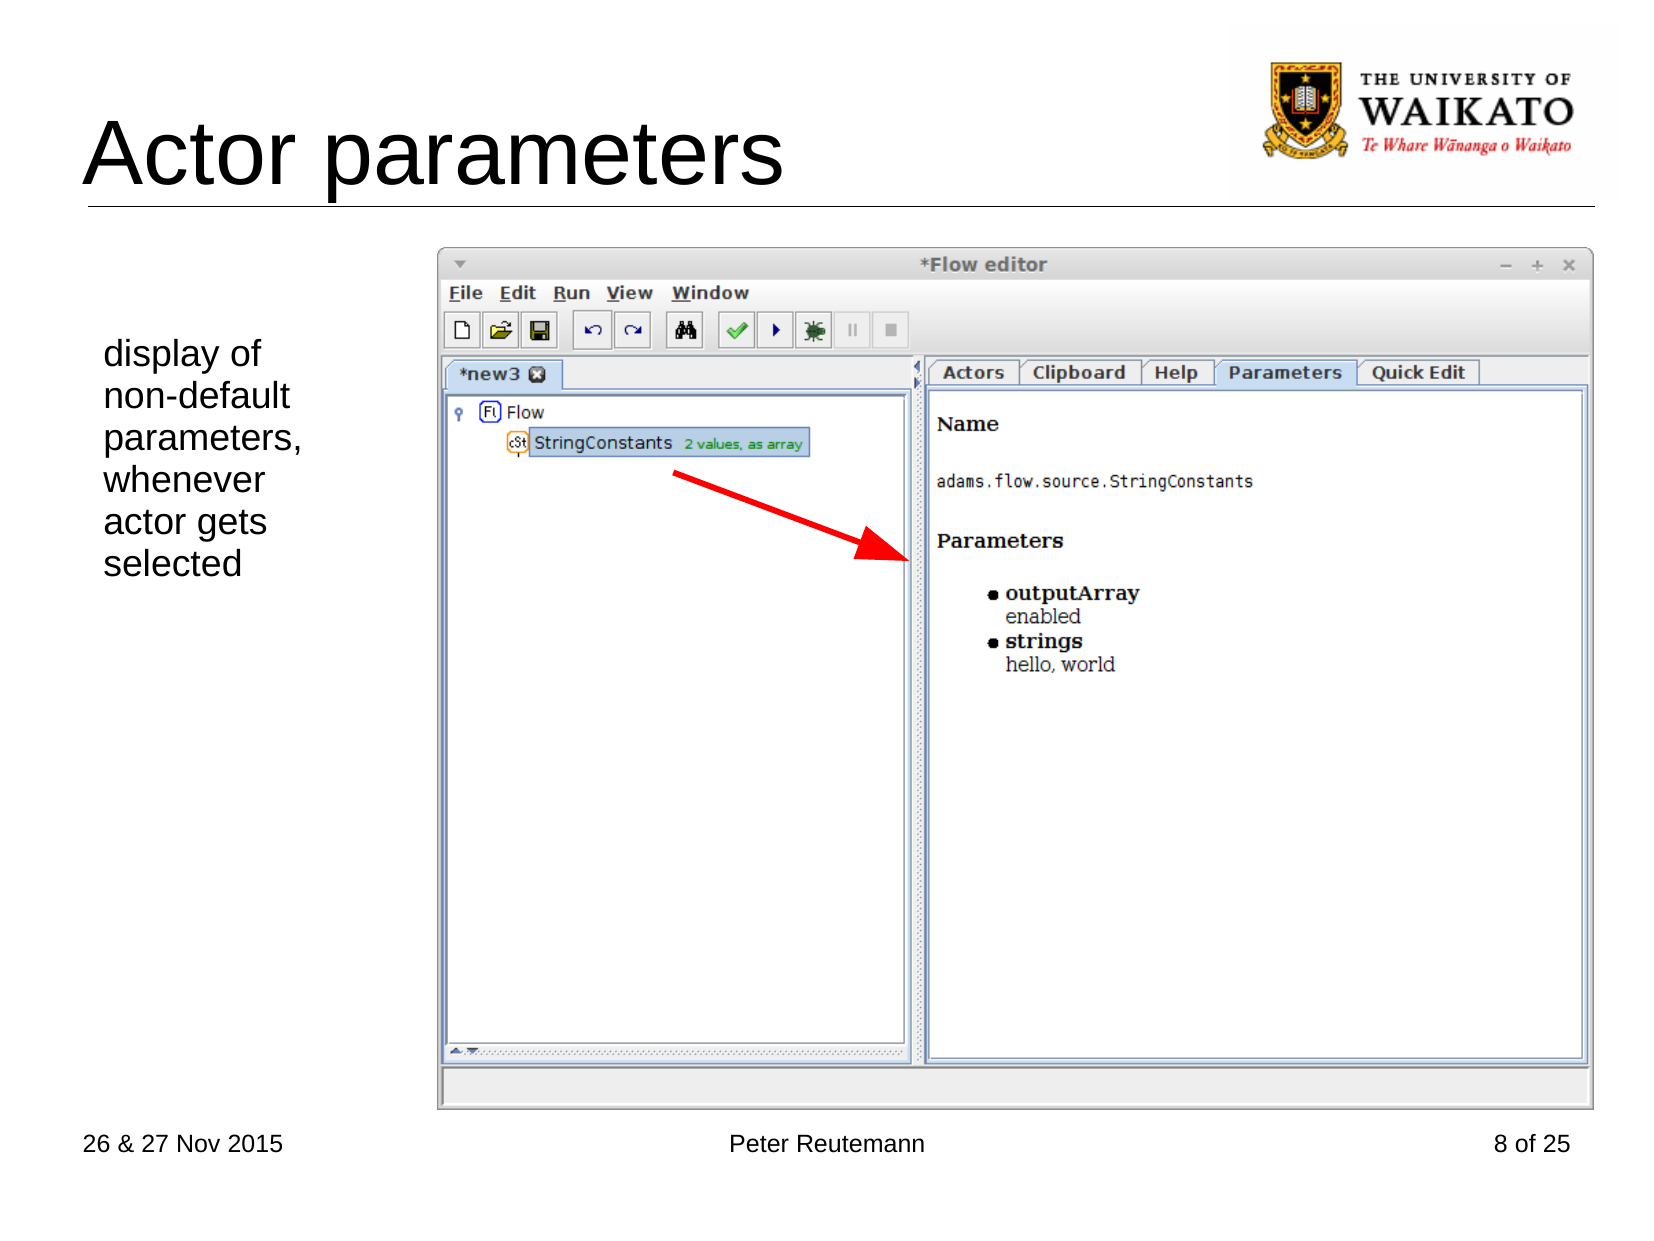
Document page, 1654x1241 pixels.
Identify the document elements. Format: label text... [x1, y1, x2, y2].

picture [437, 247, 1594, 1110]
text_box display of non-default parameters, whenever actor gets selected [88, 324, 318, 592]
picture [1228, 24, 1619, 201]
title Actor parameters [82, 49, 1571, 257]
